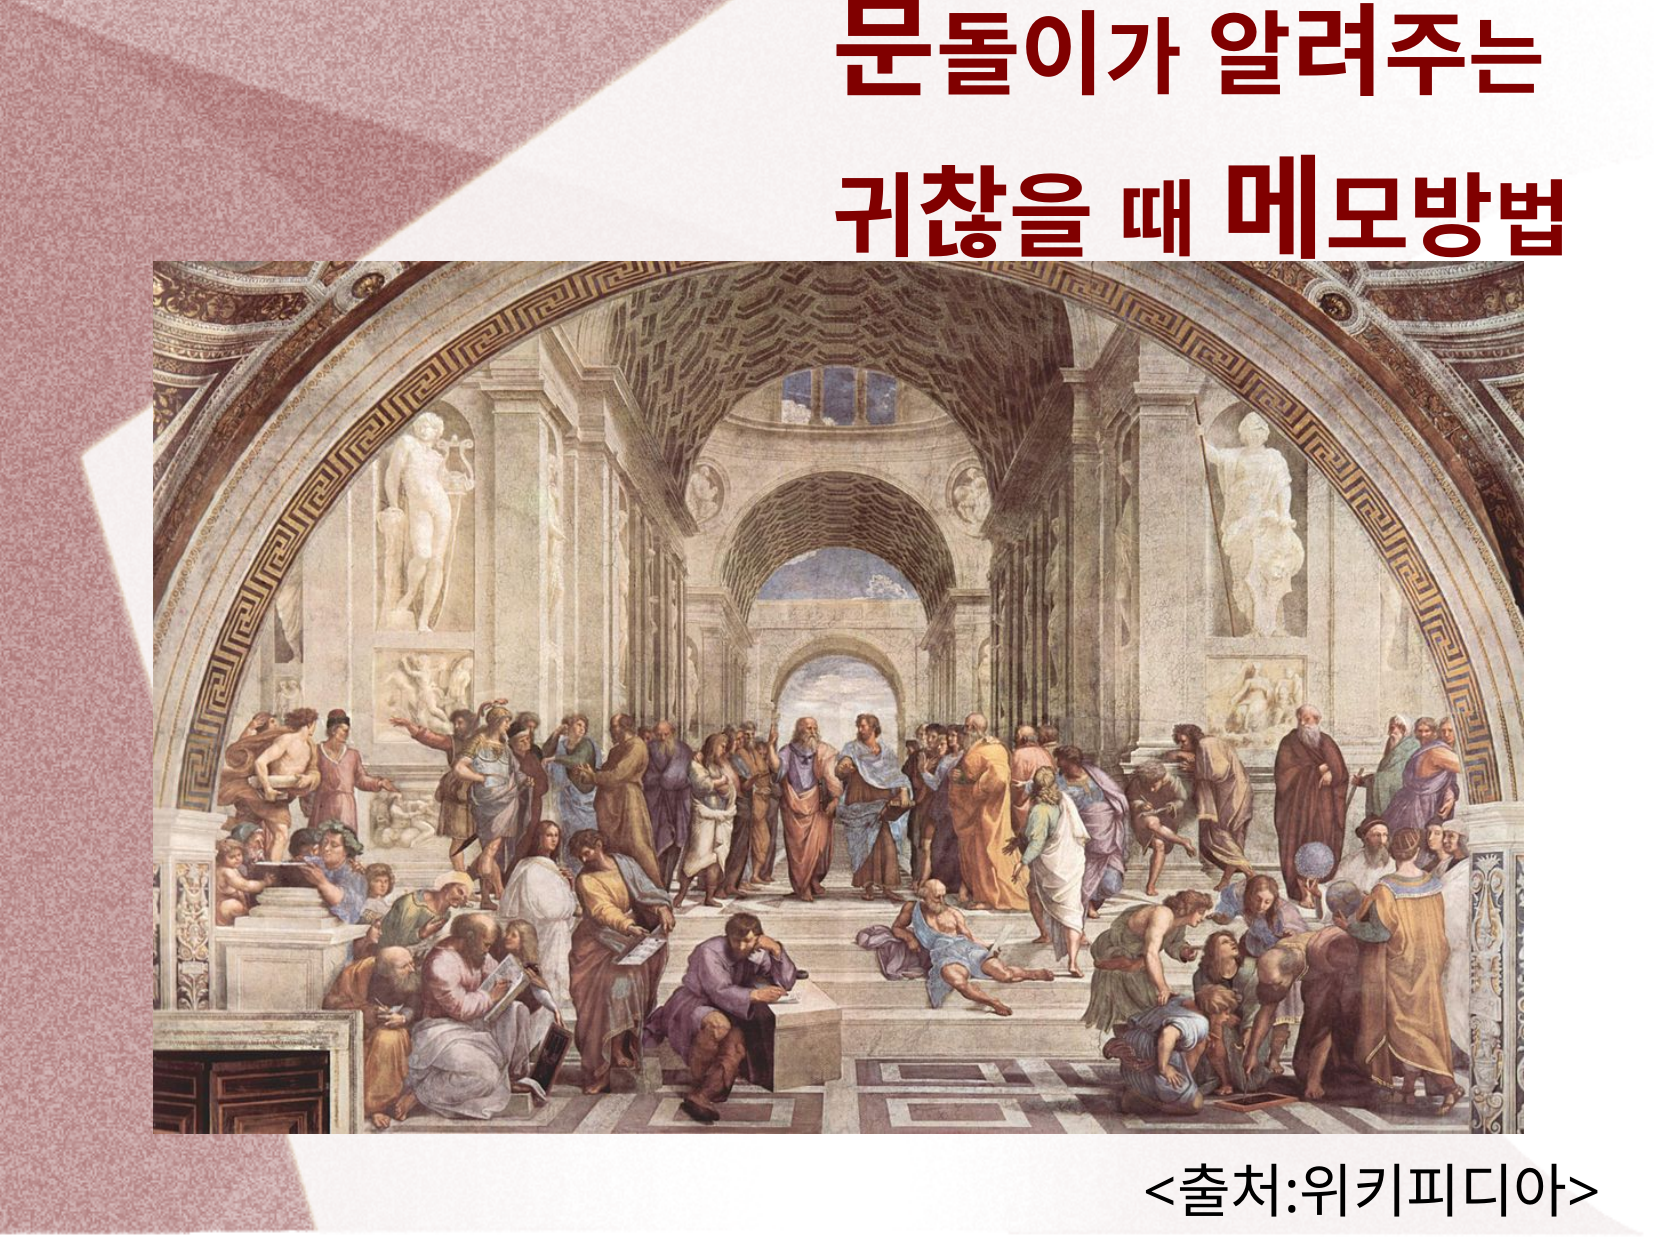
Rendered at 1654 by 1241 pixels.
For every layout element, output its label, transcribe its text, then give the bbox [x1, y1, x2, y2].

text_box <출처:위키피디아> [442, 1116, 1601, 1241]
title 문돌이가 알려주는 귀찮을 때 메모방법 [82, 25, 1571, 334]
picture [0, 0, 1654, 1241]
picture [863, 9, 904, 24]
